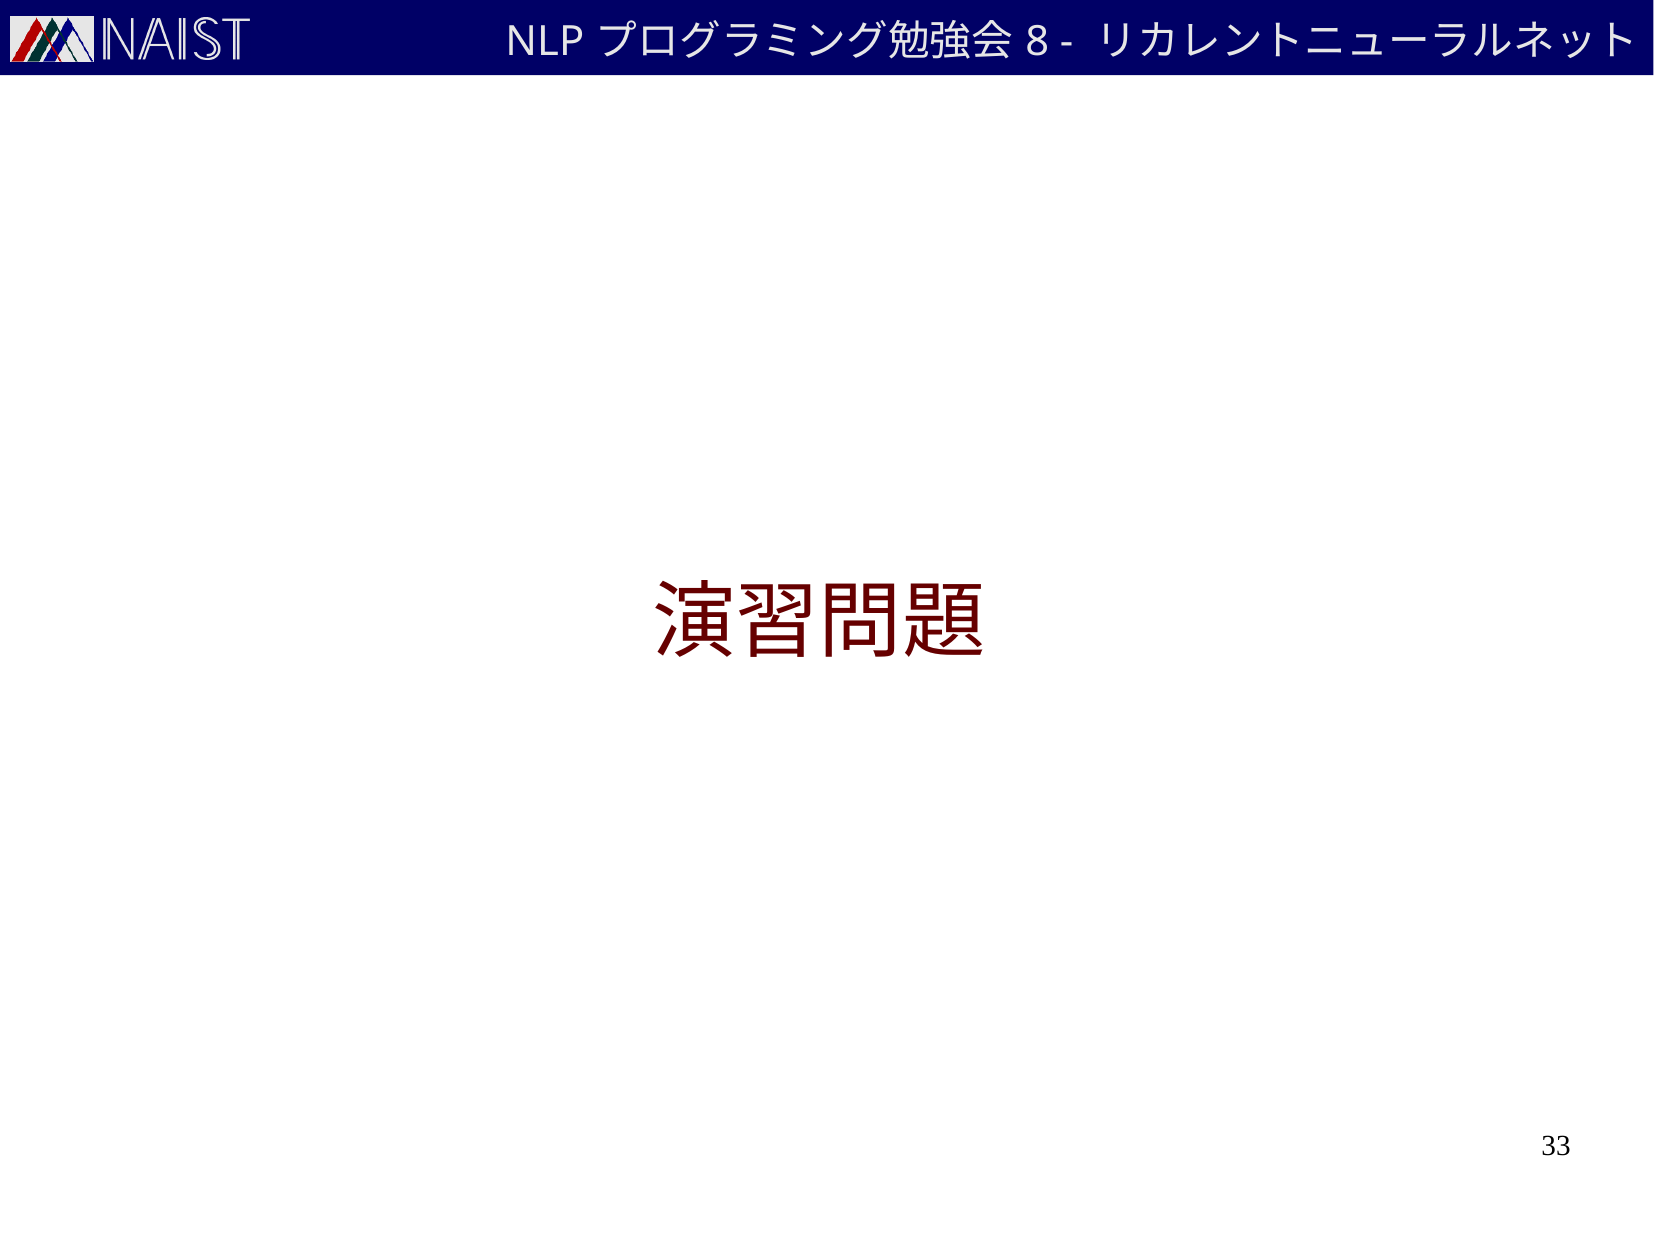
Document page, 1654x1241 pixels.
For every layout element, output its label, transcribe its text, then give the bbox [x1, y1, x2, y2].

picture [10, 16, 94, 62]
picture [102, 17, 251, 60]
title 演習問題 [75, 518, 1564, 710]
